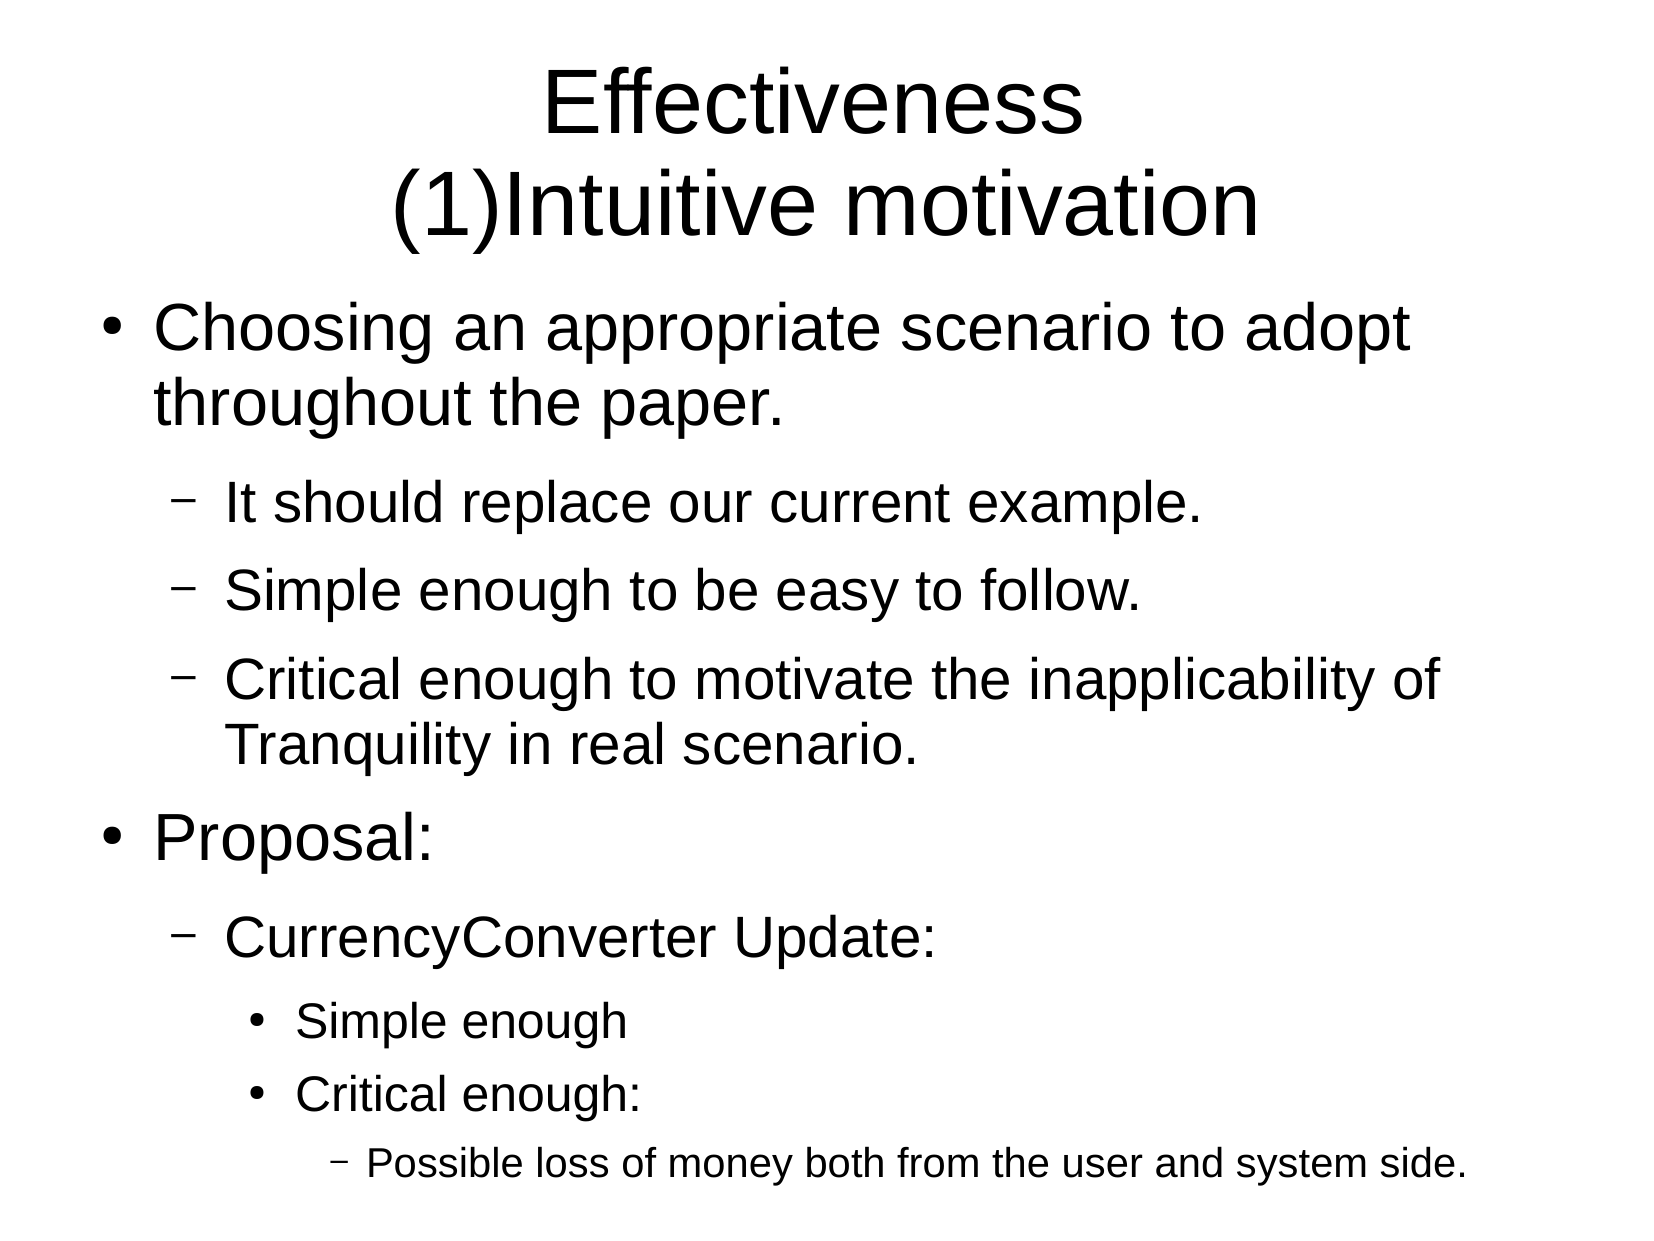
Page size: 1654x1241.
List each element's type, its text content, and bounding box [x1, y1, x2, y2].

title Effectiveness (1)Intuitive motivation [82, 49, 1571, 257]
list Choosing an appropriate scenario to adopt throughout the paper. It should replace our current example. Simple enough to be easy to follow. Critical enough to motivate the inapplicability of Tranquility in real scenario. Proposal: CurrencyConverter Update: Simple enough Critical enough: Possible loss of money both from the user and system side. [82, 290, 1538, 1201]
